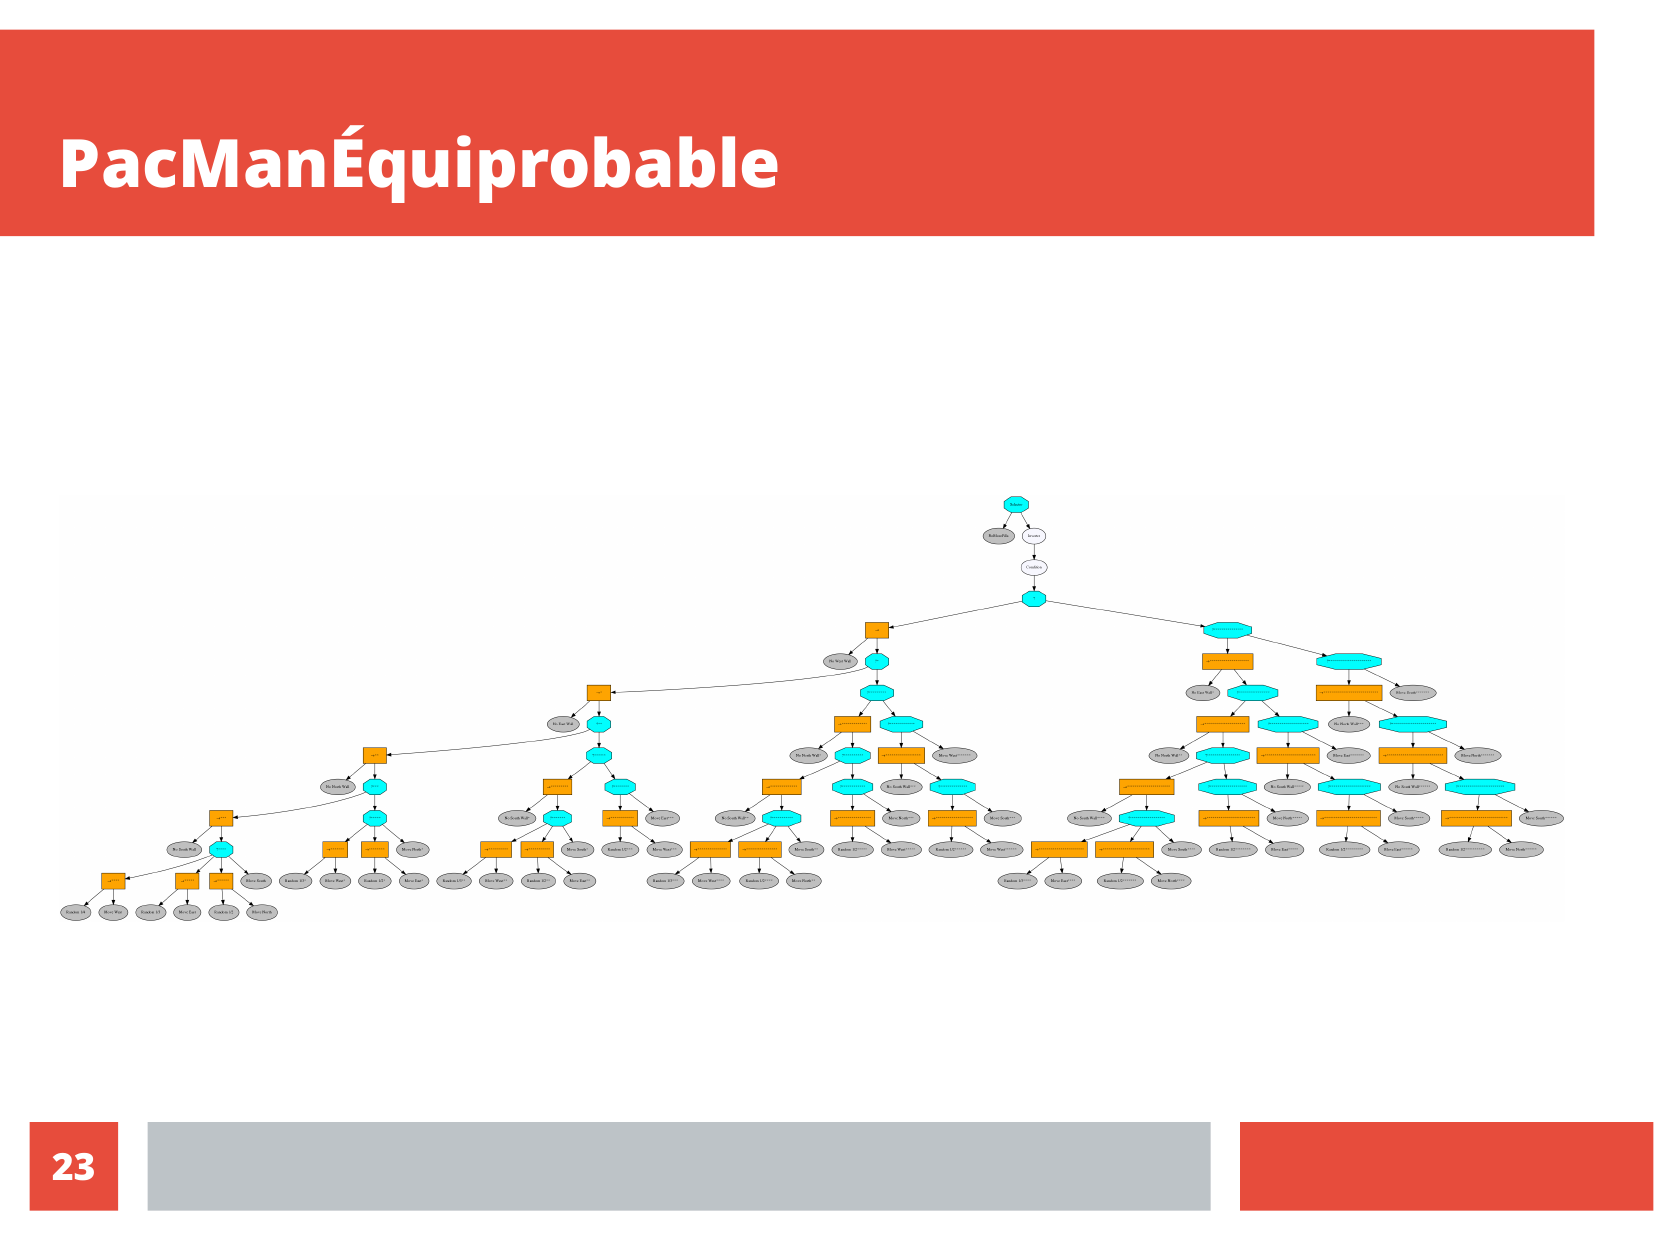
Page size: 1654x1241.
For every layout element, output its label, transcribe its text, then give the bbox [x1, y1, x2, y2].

title PacManÉquiprobable [59, 59, 1595, 207]
picture [59, 495, 1565, 922]
